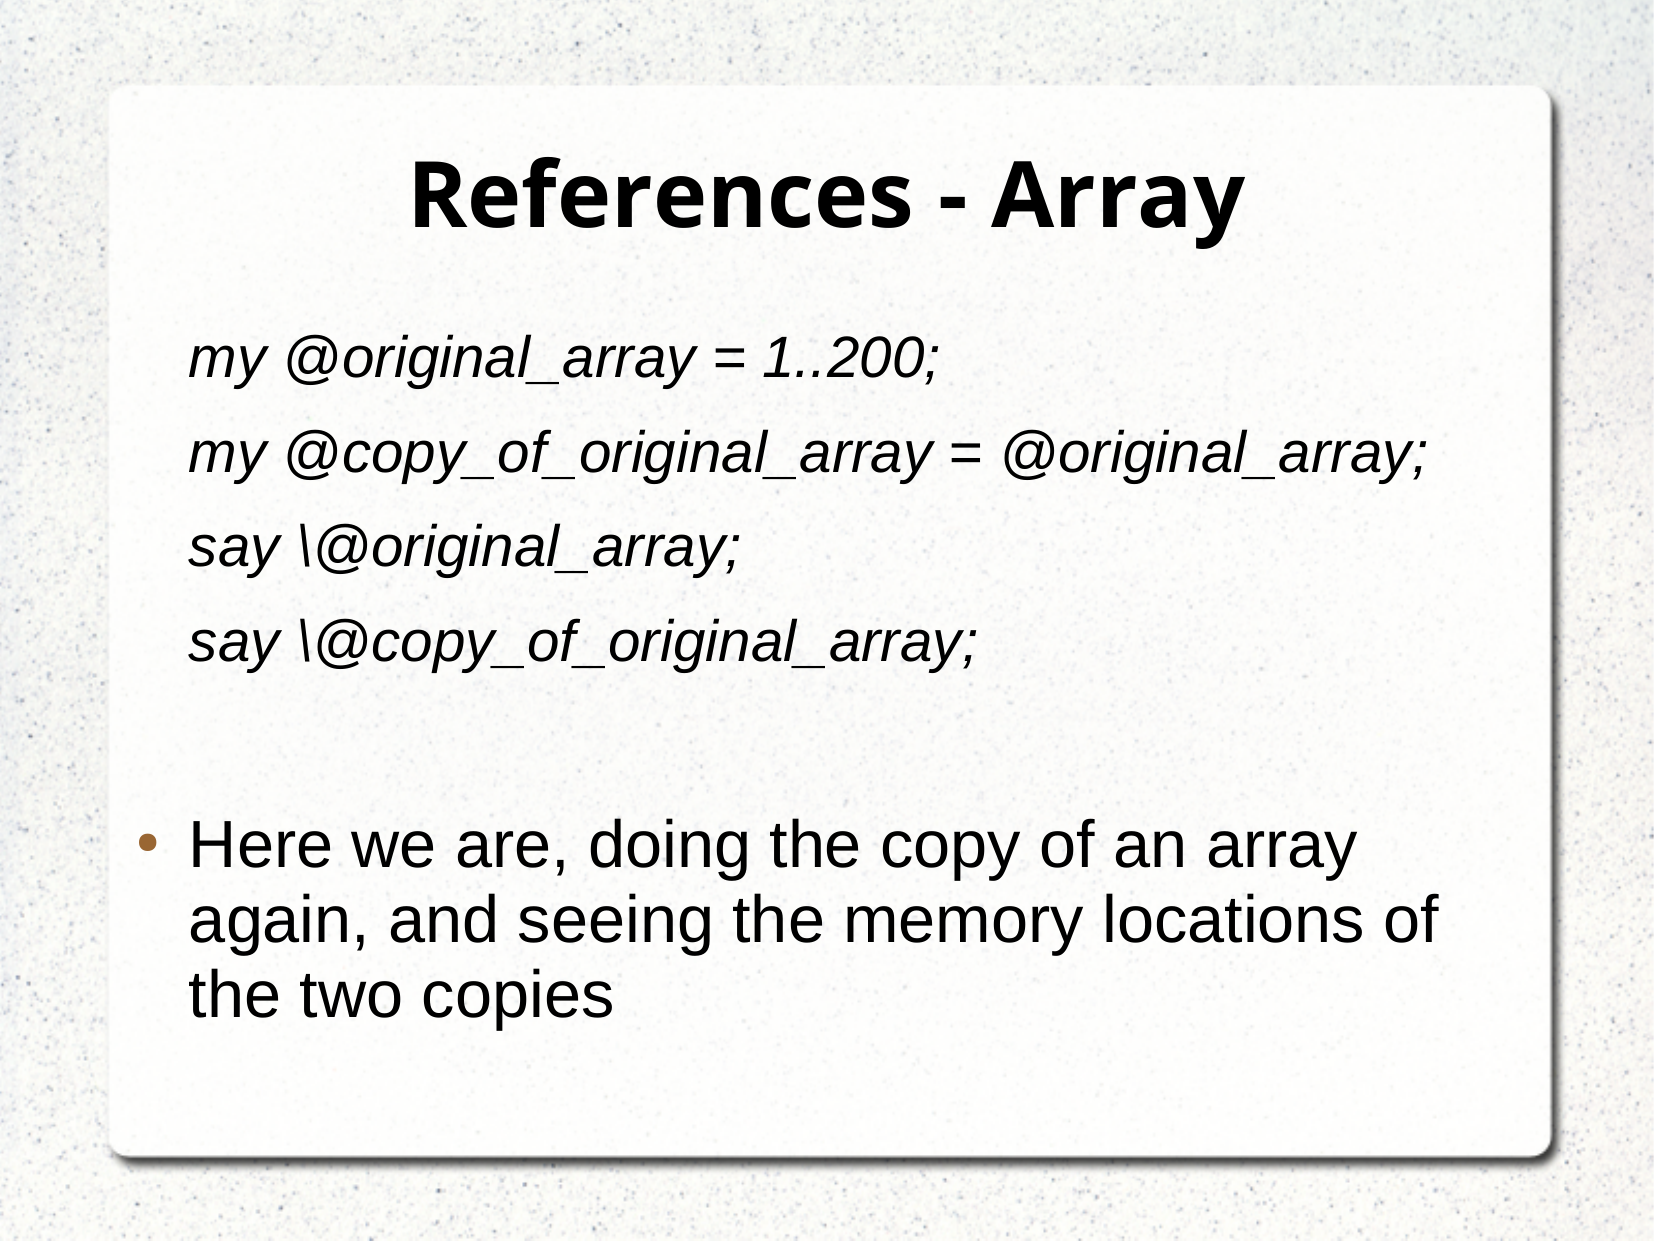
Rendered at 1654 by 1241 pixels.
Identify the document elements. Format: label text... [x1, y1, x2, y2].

title References - Array [118, 88, 1536, 296]
list my @original_array = 1..200; my @copy_of_original_array = @original_array; say \@original_array; say \@copy_of_original_array; Here we are, doing the copy of an array again, and seeing the memory locations of the two copies [118, 324, 1506, 1063]
picture [0, 0, 1654, 1241]
